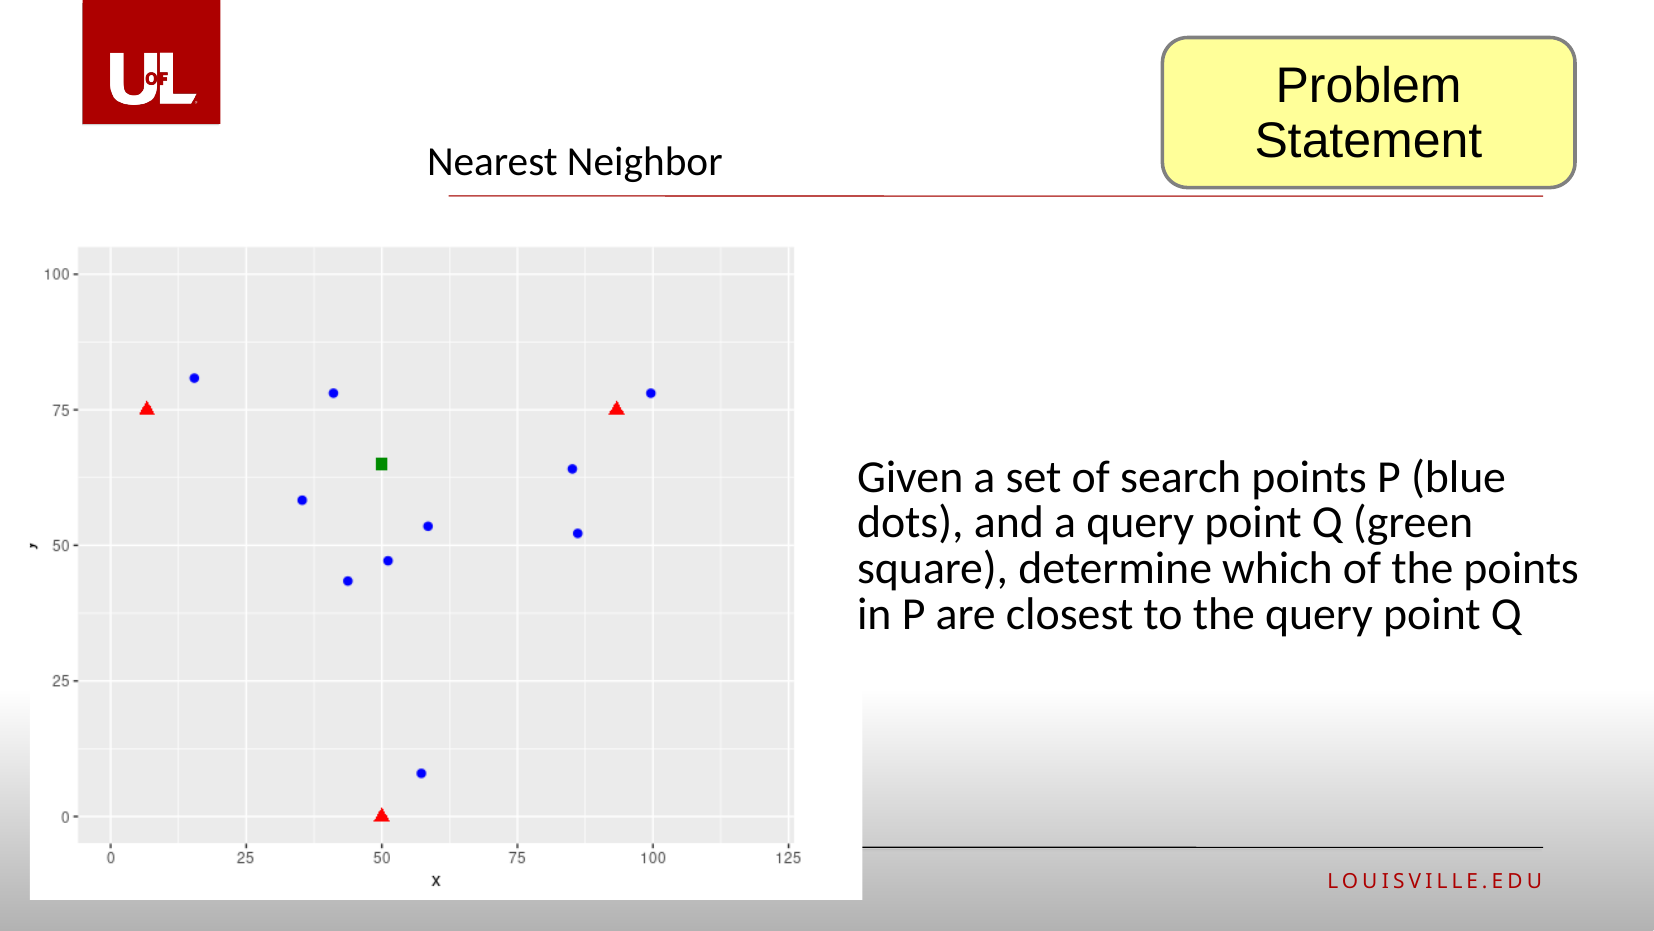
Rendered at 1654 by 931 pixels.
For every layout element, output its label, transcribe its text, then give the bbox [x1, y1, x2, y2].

title Nearest Neighbor [427, 134, 1544, 197]
text_box Problem Statement [1162, 37, 1576, 188]
picture [29, 207, 863, 901]
list Given a set of search points P (blue dots), and a query point Q (green square), determine which of the points in P are closest to the query point Q [857, 279, 1584, 820]
picture [110, 52, 198, 105]
